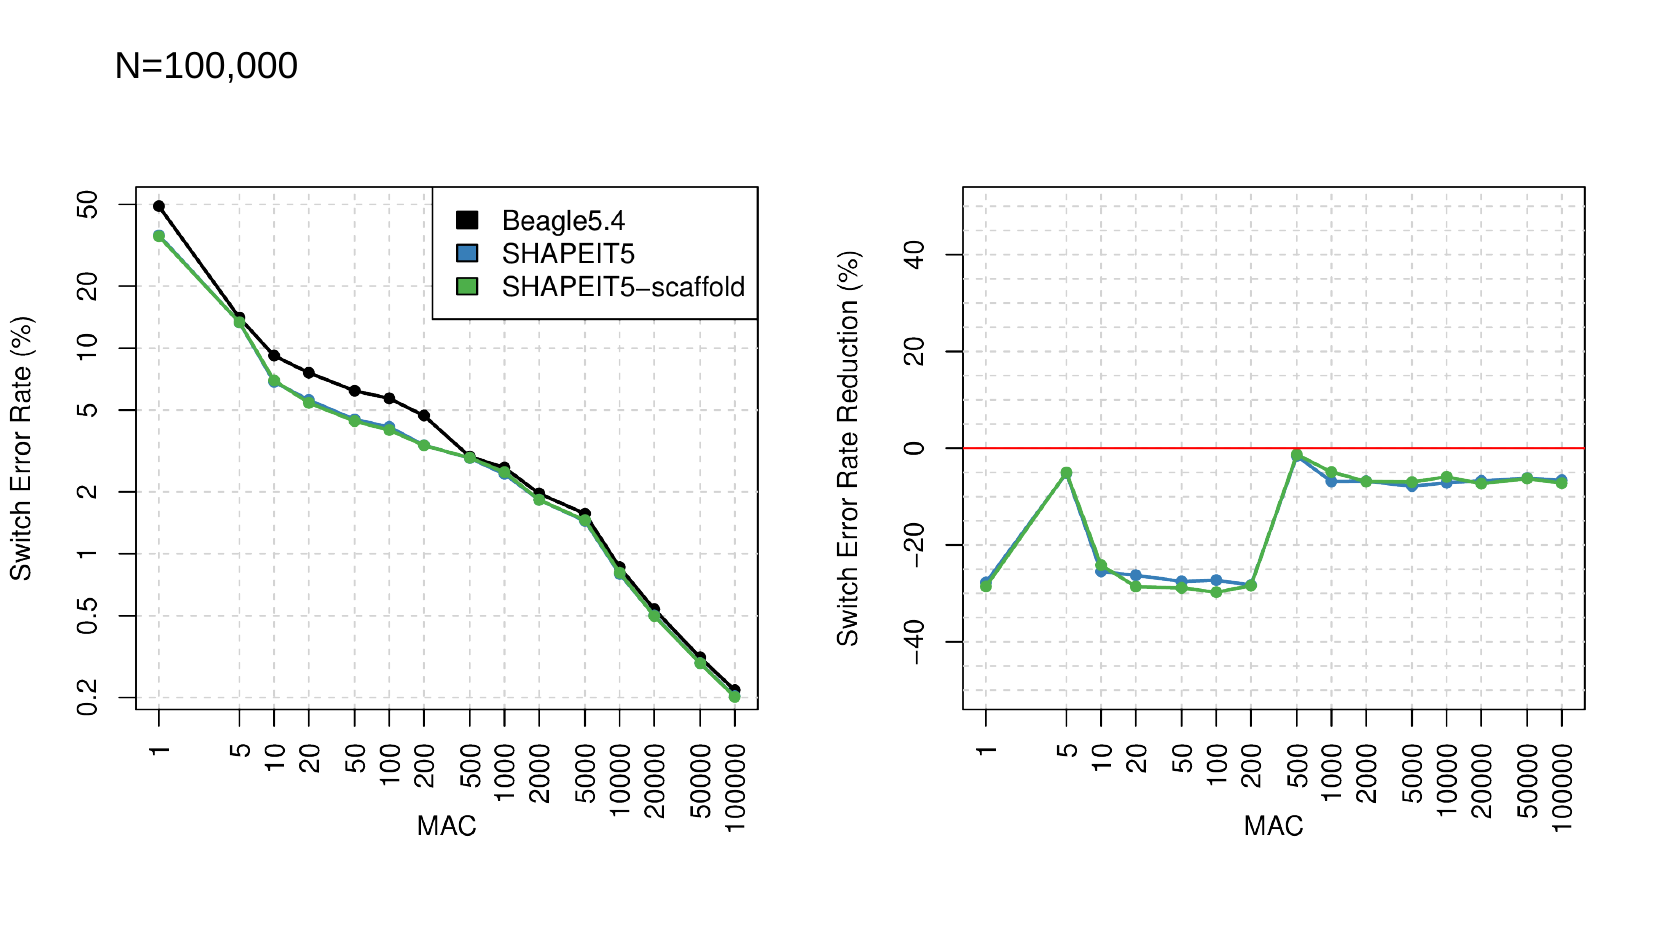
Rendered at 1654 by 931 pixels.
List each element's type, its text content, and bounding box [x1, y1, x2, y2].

text_box N=100,000 [99, 37, 314, 95]
picture [0, 51, 1654, 878]
